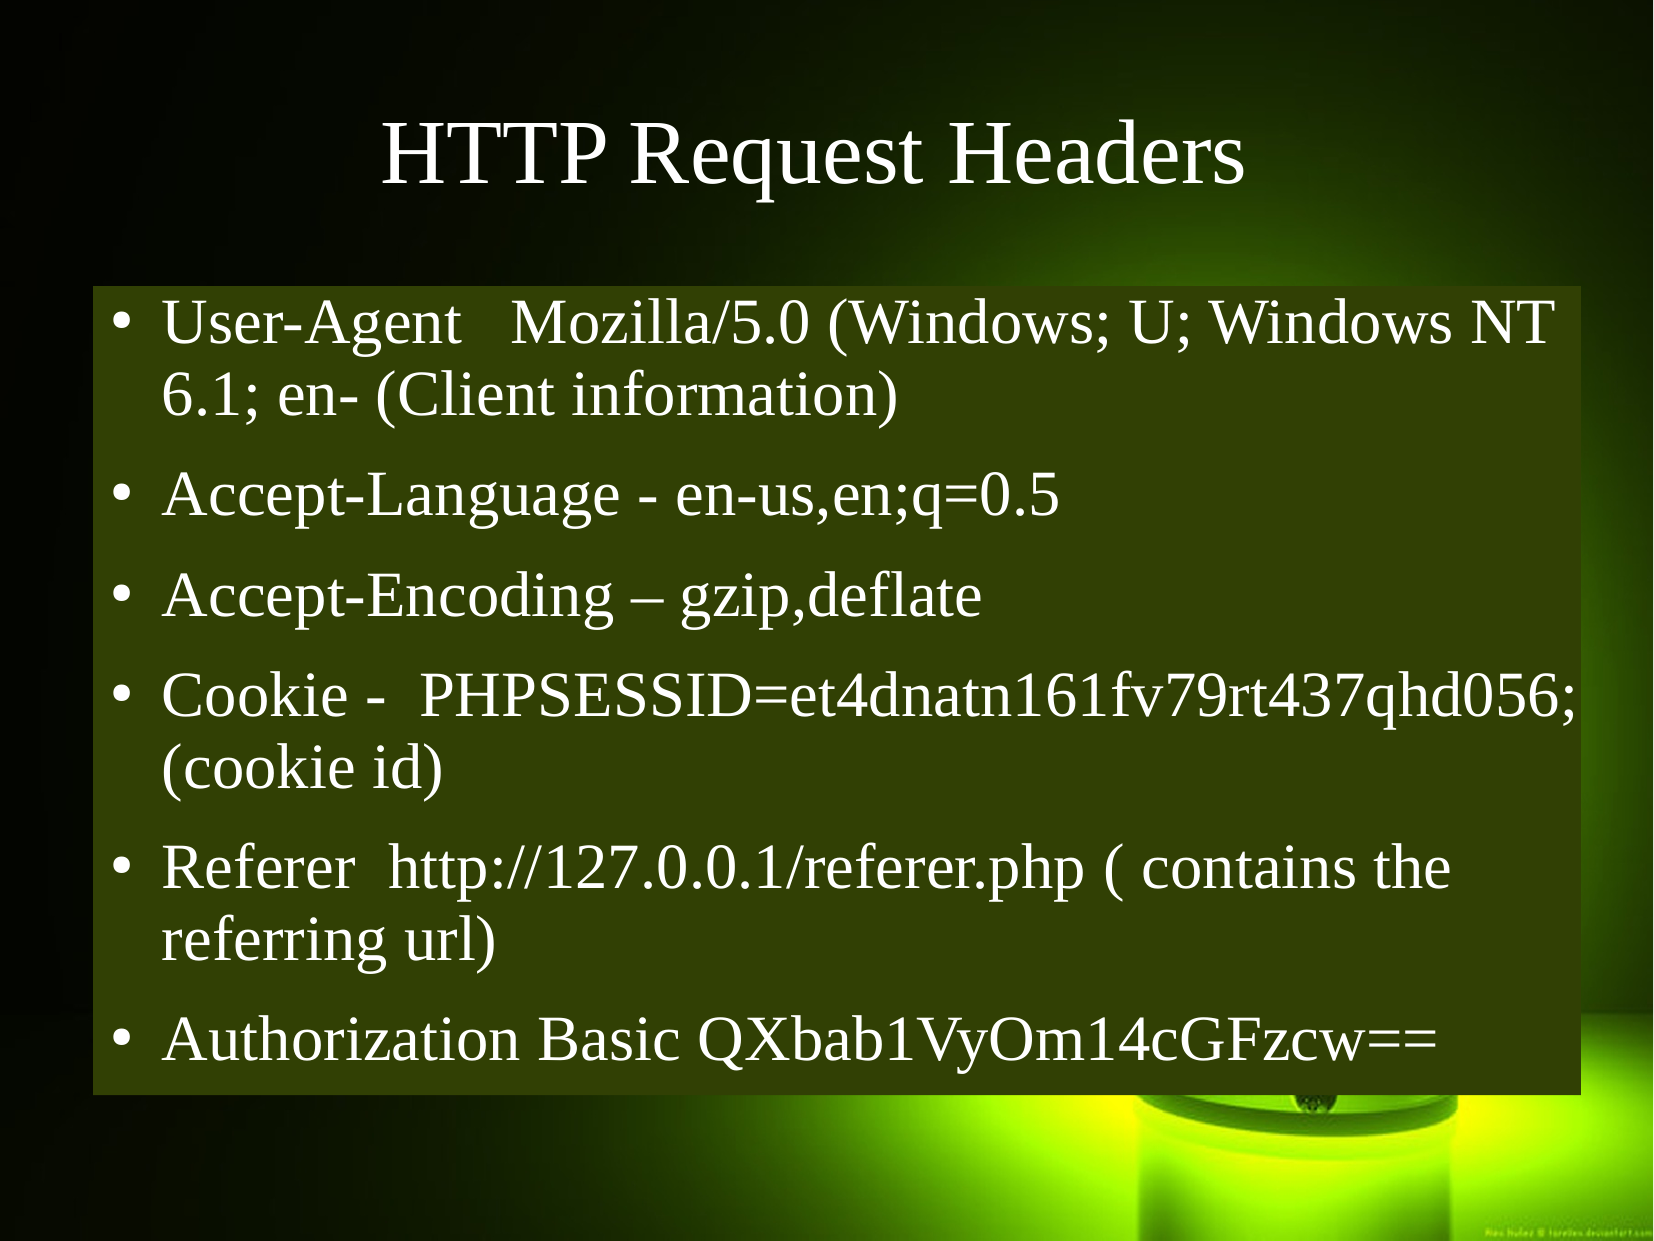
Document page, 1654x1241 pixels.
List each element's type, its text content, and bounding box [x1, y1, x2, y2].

picture [0, 0, 1654, 1241]
list User-Agent Mozilla/5.0 (Windows; U; Windows NT 6.1; en- (Client information) Accept-Language - en-us,en;q=0.5 Accept-Encoding – gzip,deflate Cookie - PHPSESSID=et4dnatn161fv79rt437qhd056; (cookie id) Referer http://127.0.0.1/referer.php ( contains the referring url) Authorization Basic QXbab1VyOm14cGFzcw== [93, 286, 1581, 1096]
title HTTP Request Headers [82, 49, 1571, 257]
